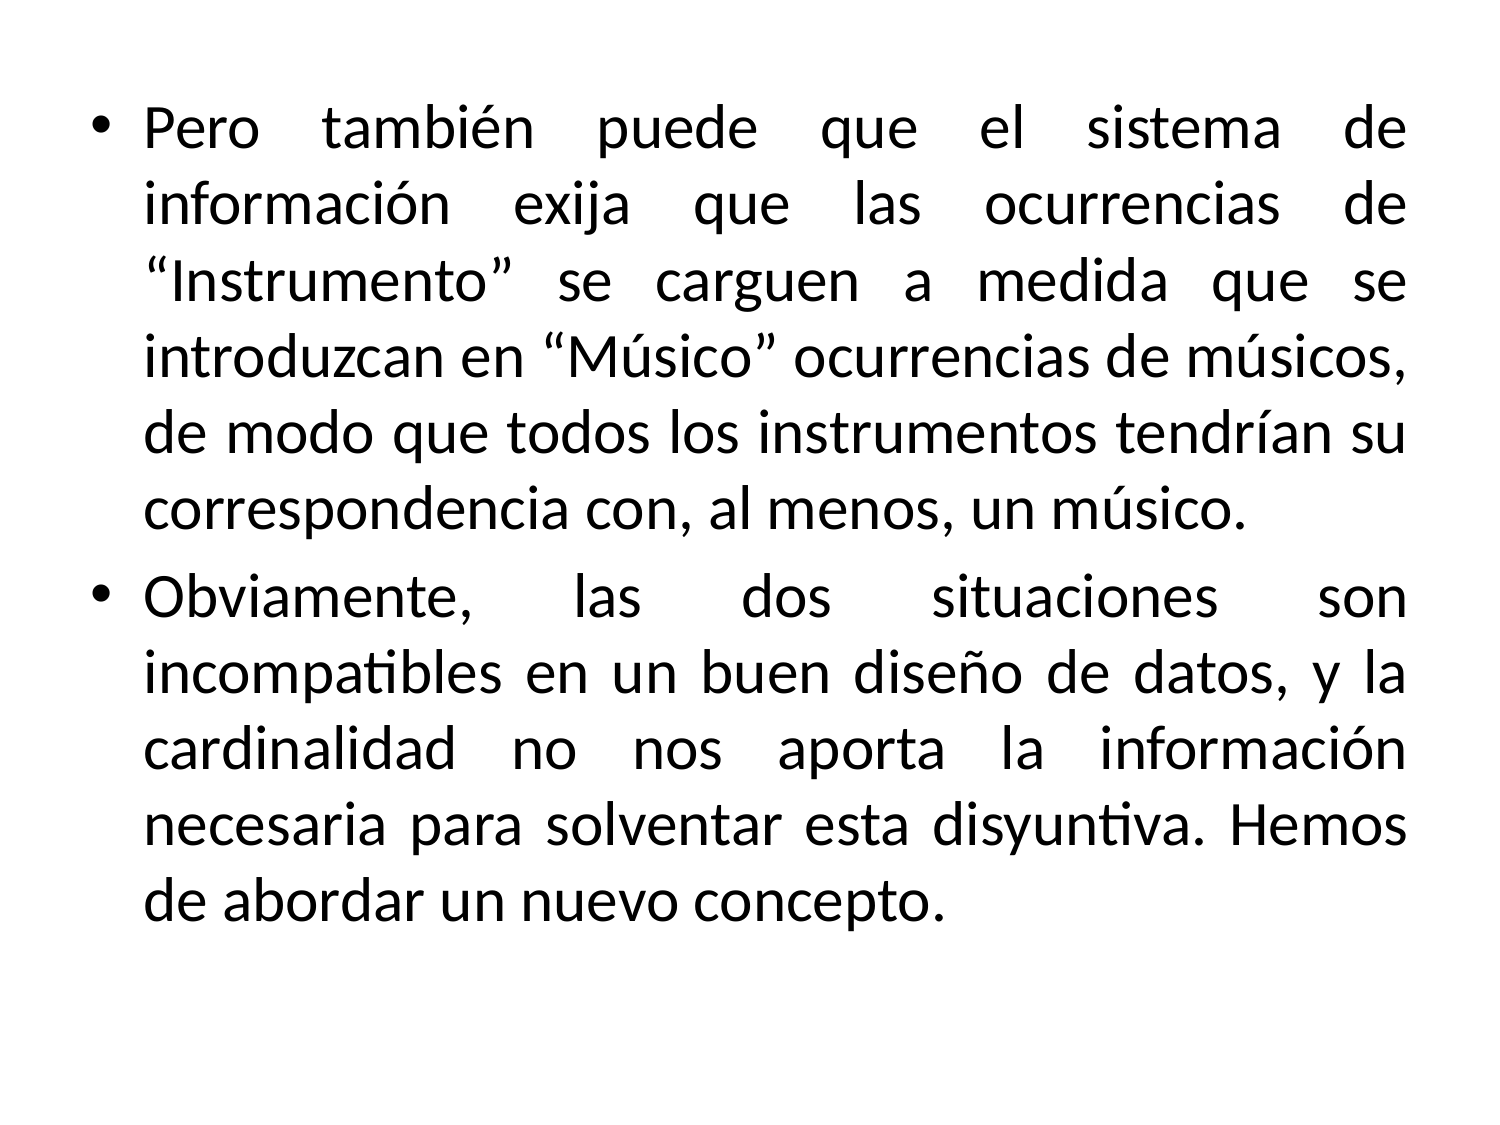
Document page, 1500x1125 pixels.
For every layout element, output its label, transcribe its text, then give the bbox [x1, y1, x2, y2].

list Pero también puede que el sistema de información exija que las ocurrencias de “Instrumento” se carguen a medida que se introduzcan en “Músico” ocurrencias de músicos, de modo que todos los instrumentos tendrían su correspondencia con, al menos, un músico. Obviamente, las dos situaciones son incompatibles en un buen diseño de datos, y la cardinalidad no nos aporta la información necesaria para solventar esta disyuntiva. Hemos de abordar un nuevo concepto. [75, 78, 1425, 1005]
